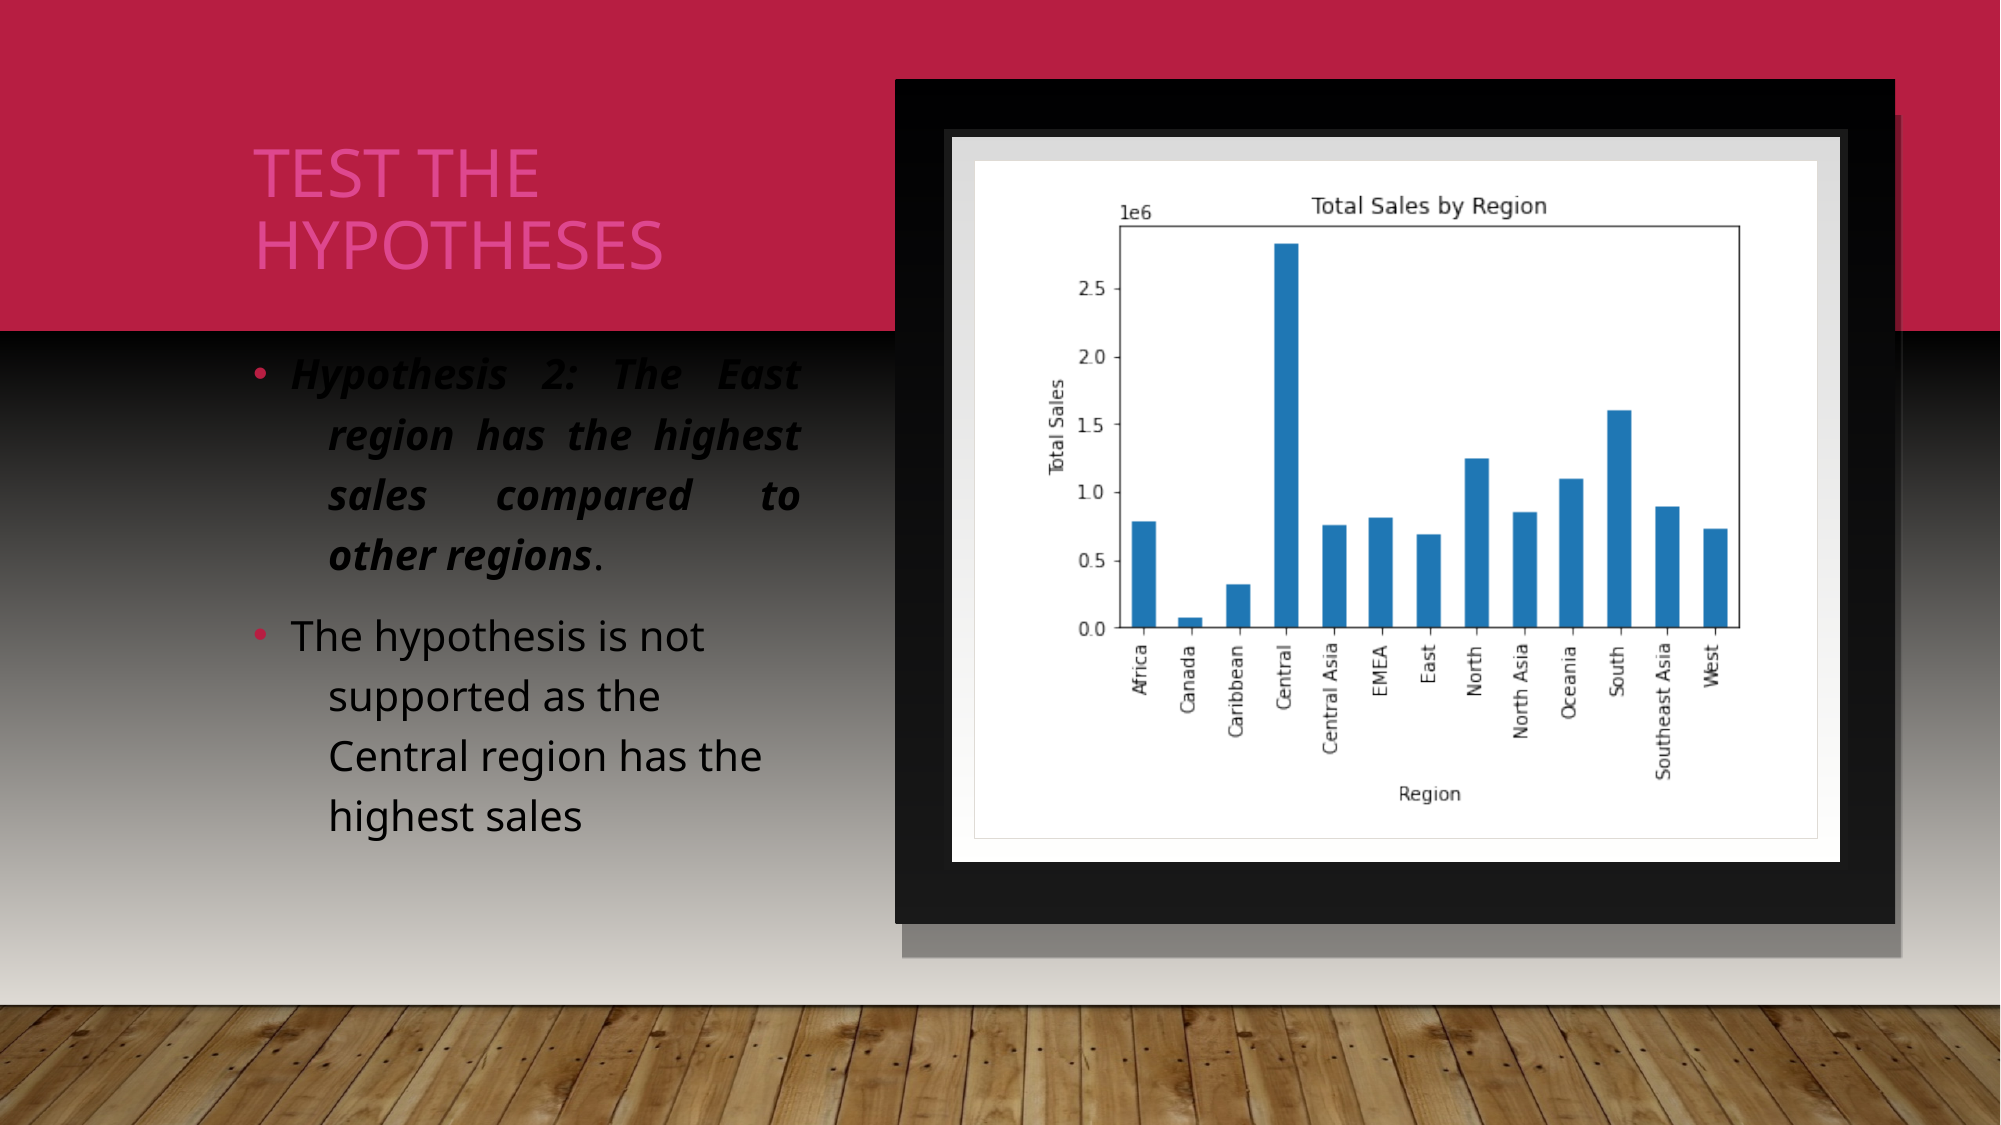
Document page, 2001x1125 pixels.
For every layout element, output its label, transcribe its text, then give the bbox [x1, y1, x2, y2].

picture [1038, 183, 1752, 818]
list Hypothesis 2: The East region has the highest sales compared to other regions. The hypothesis is not supported as the Central region has the highest sales [238, 330, 817, 897]
picture [0, 1005, 2000, 1125]
title Test the hypotheses [238, 131, 818, 305]
text_box [0, 0, 2000, 1005]
